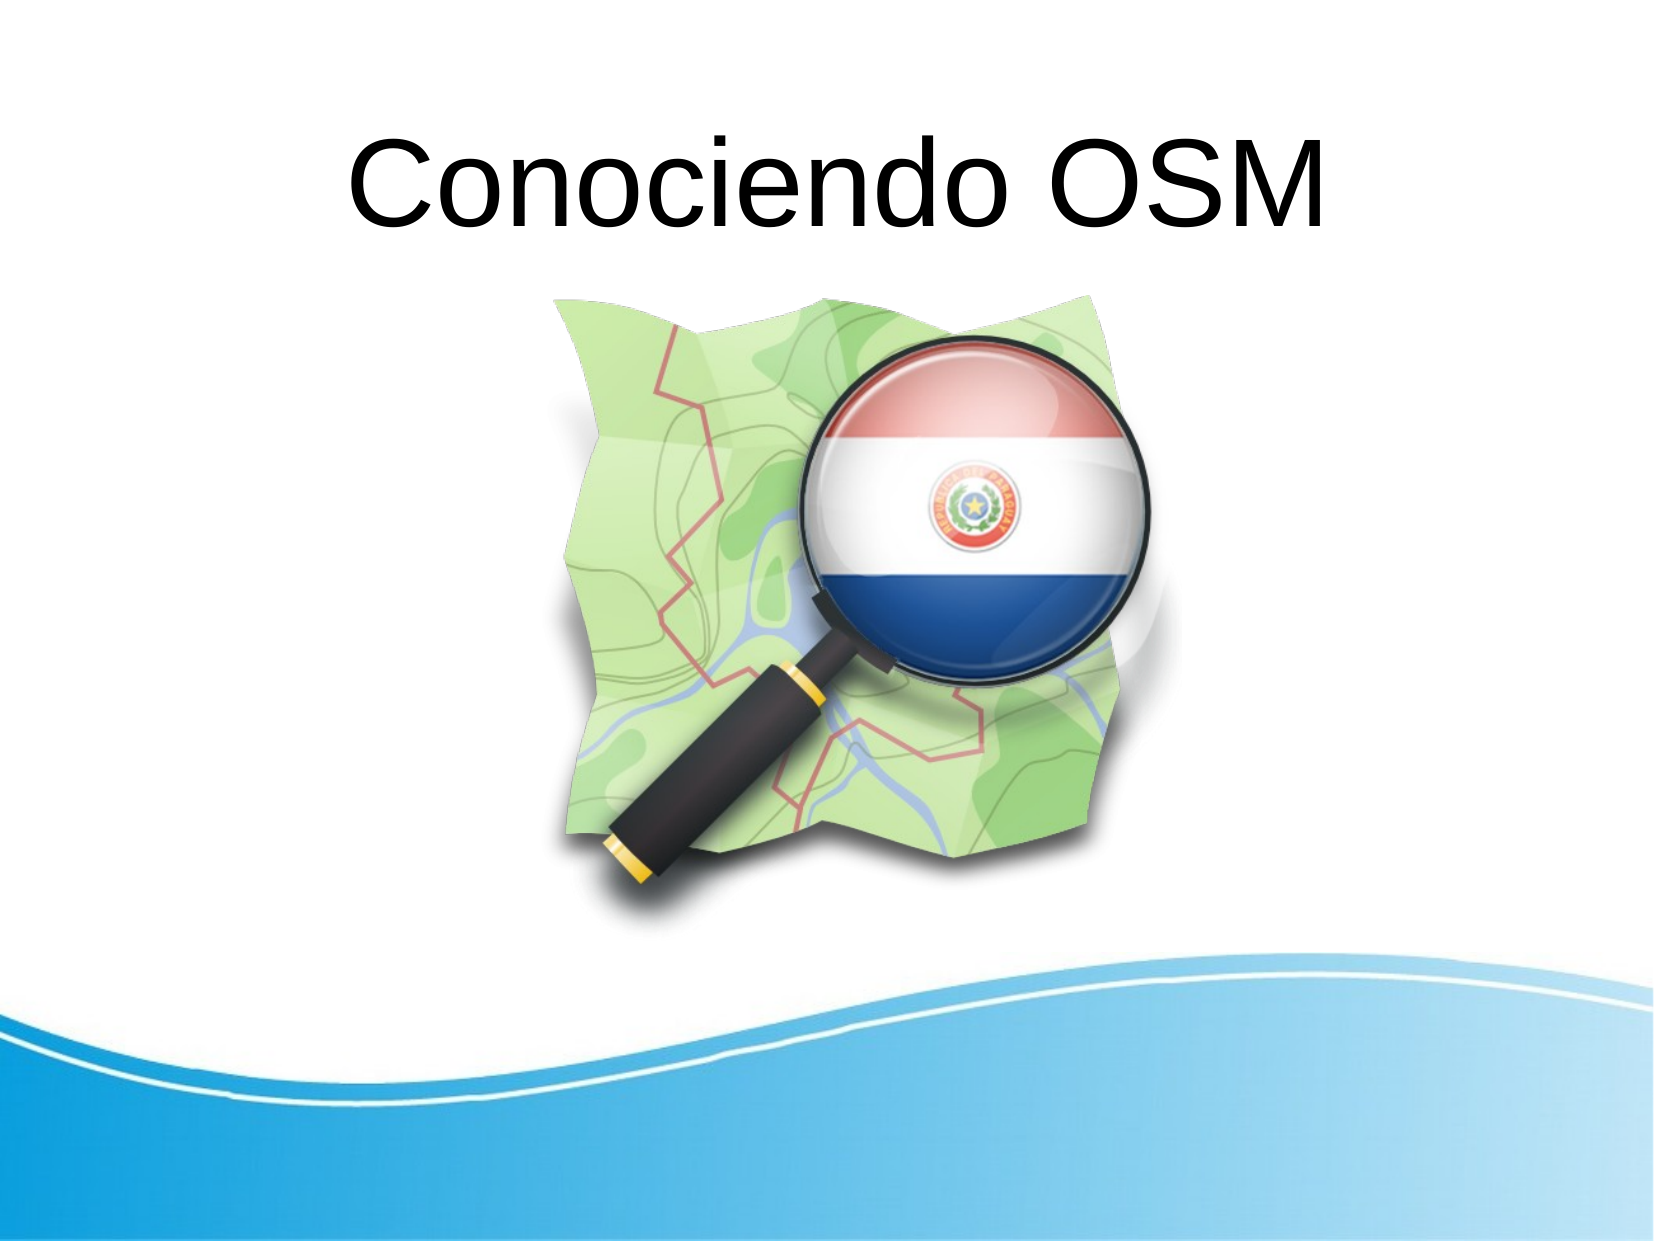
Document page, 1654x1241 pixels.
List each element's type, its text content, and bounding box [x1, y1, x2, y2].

picture [0, 952, 1654, 1241]
text_box Conociendo OSM [330, 106, 1371, 261]
picture [531, 295, 1182, 945]
